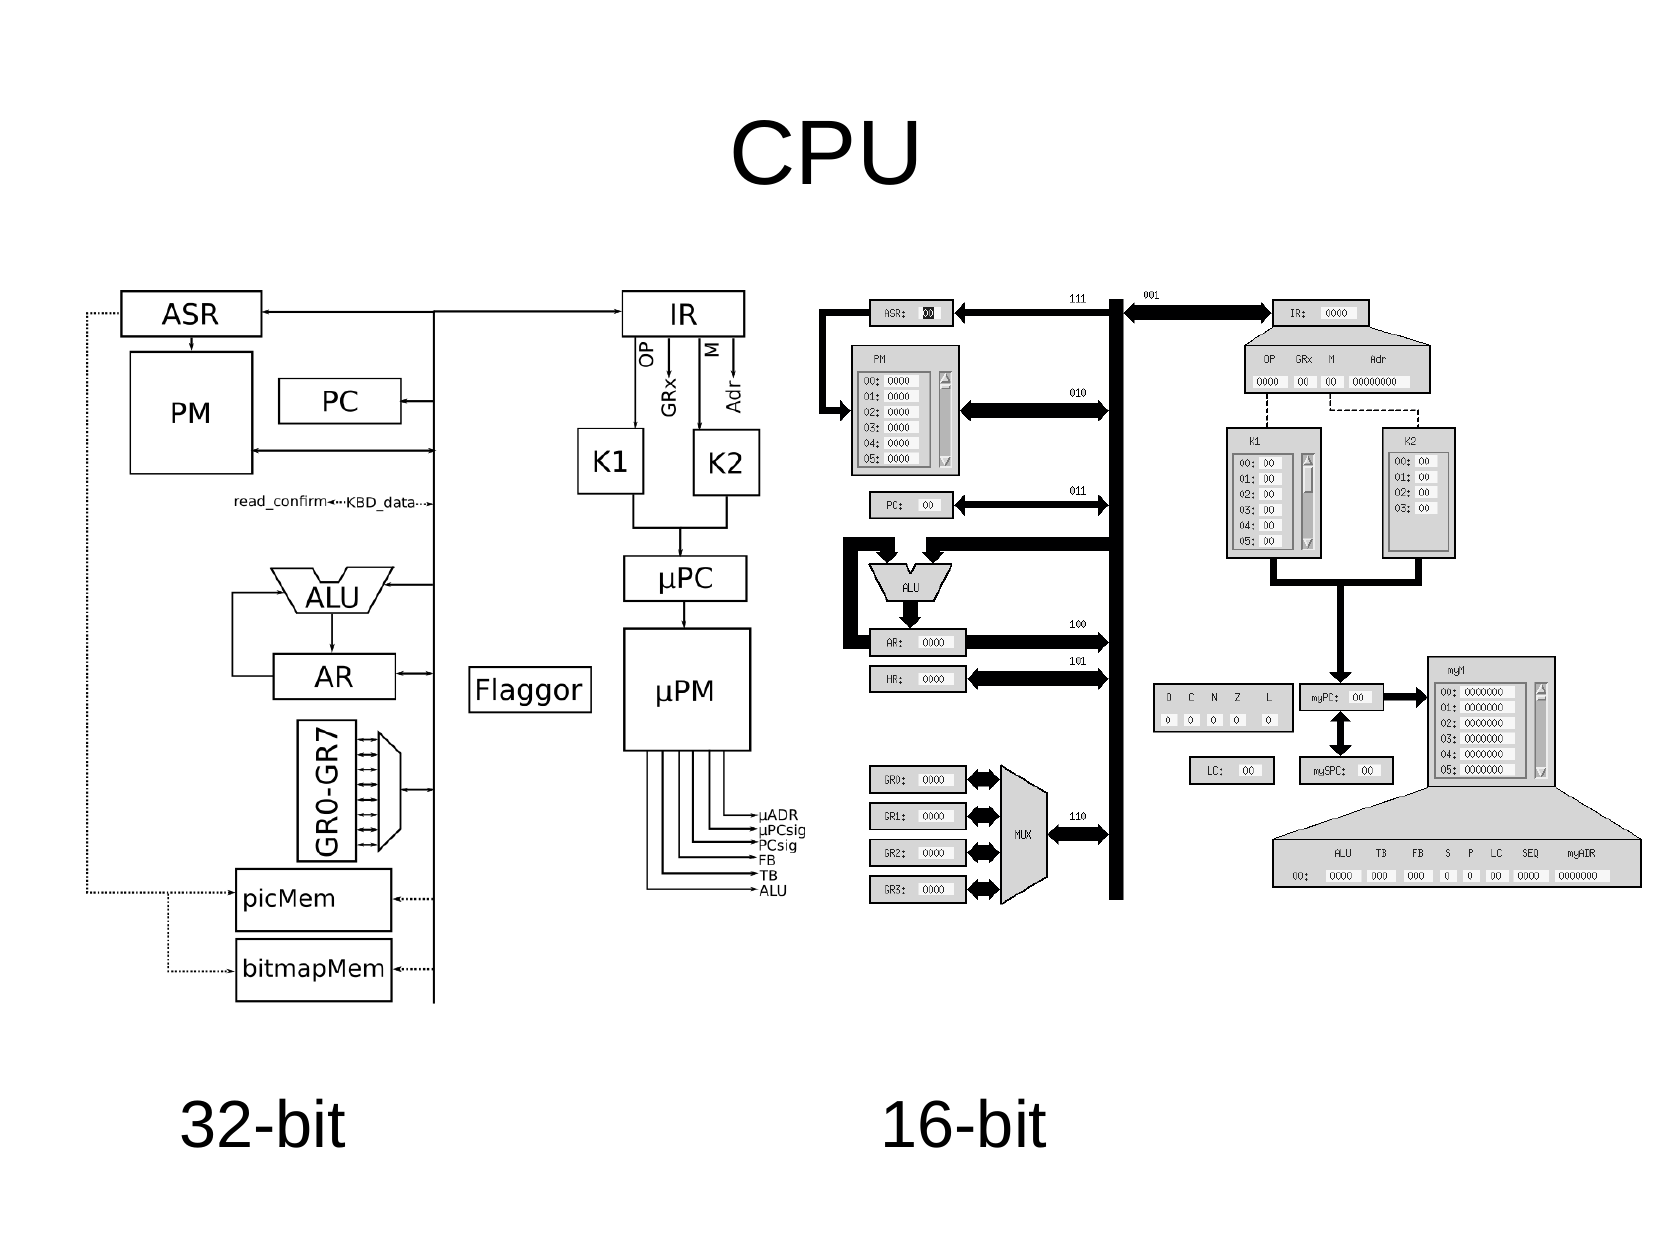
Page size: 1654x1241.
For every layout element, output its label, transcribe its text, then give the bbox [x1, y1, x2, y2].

picture [86, 290, 805, 1010]
title CPU [82, 49, 1571, 257]
picture [810, 281, 1654, 916]
text_box 32-bit 16-bit [165, 1080, 1066, 1170]
